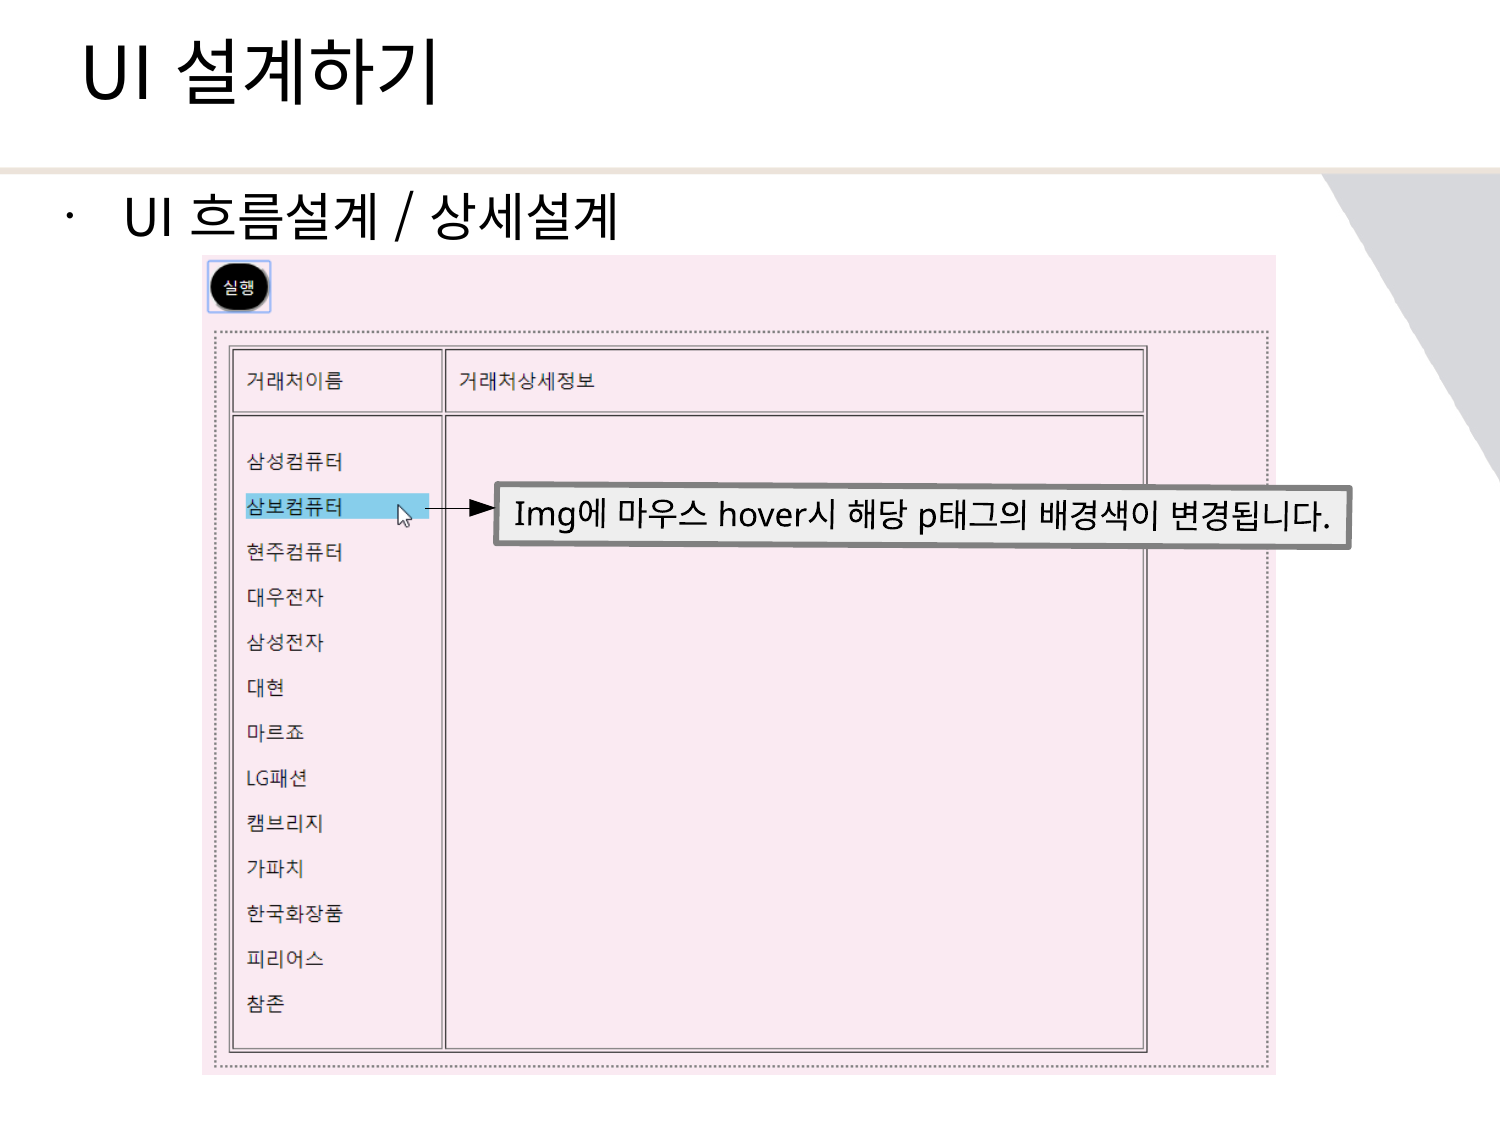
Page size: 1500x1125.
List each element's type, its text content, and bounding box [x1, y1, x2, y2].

text_box Img에 마우스 hover시 해당 p태그의 배경색이 변경됩니다. [496, 484, 1350, 548]
title UI 설계하기 [64, 19, 1322, 151]
picture [0, 0, 1500, 1125]
list UI 흐름설계 / 상세설계 [50, 177, 1442, 1114]
